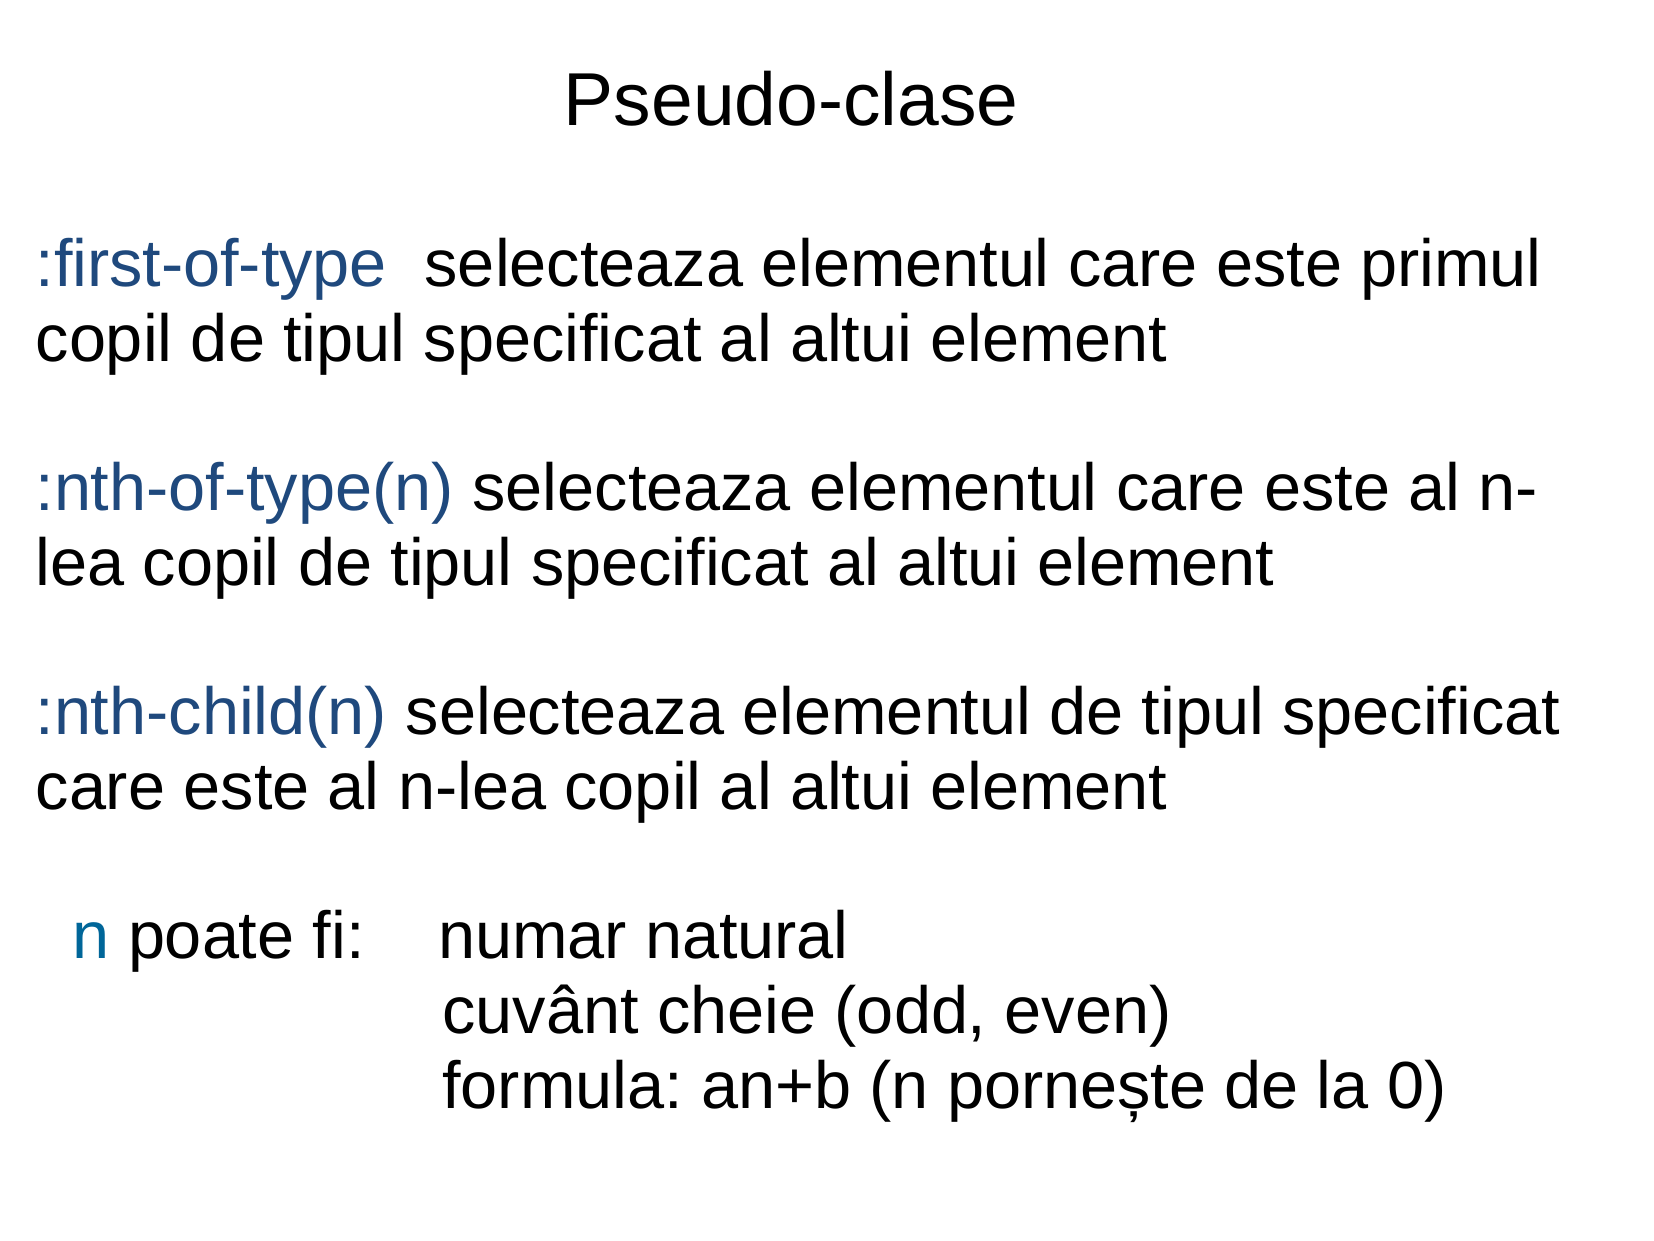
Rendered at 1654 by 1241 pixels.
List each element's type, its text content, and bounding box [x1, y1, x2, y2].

title Pseudo-clase [47, 0, 1536, 204]
text_box :first-of-type selecteaza elementul care este primul copil de tipul specificat al altui element :nth-of-type(n) selecteaza elementul care este al n-lea copil de tipul specificat al altui element :nth-child(n) selecteaza elementul de tipul specificat care este al n-lea copil al altui element n poate fi: numar natural cuvânt cheie (odd, even) formula: an+b (n pornește de la 0) [20, 218, 1593, 1206]
